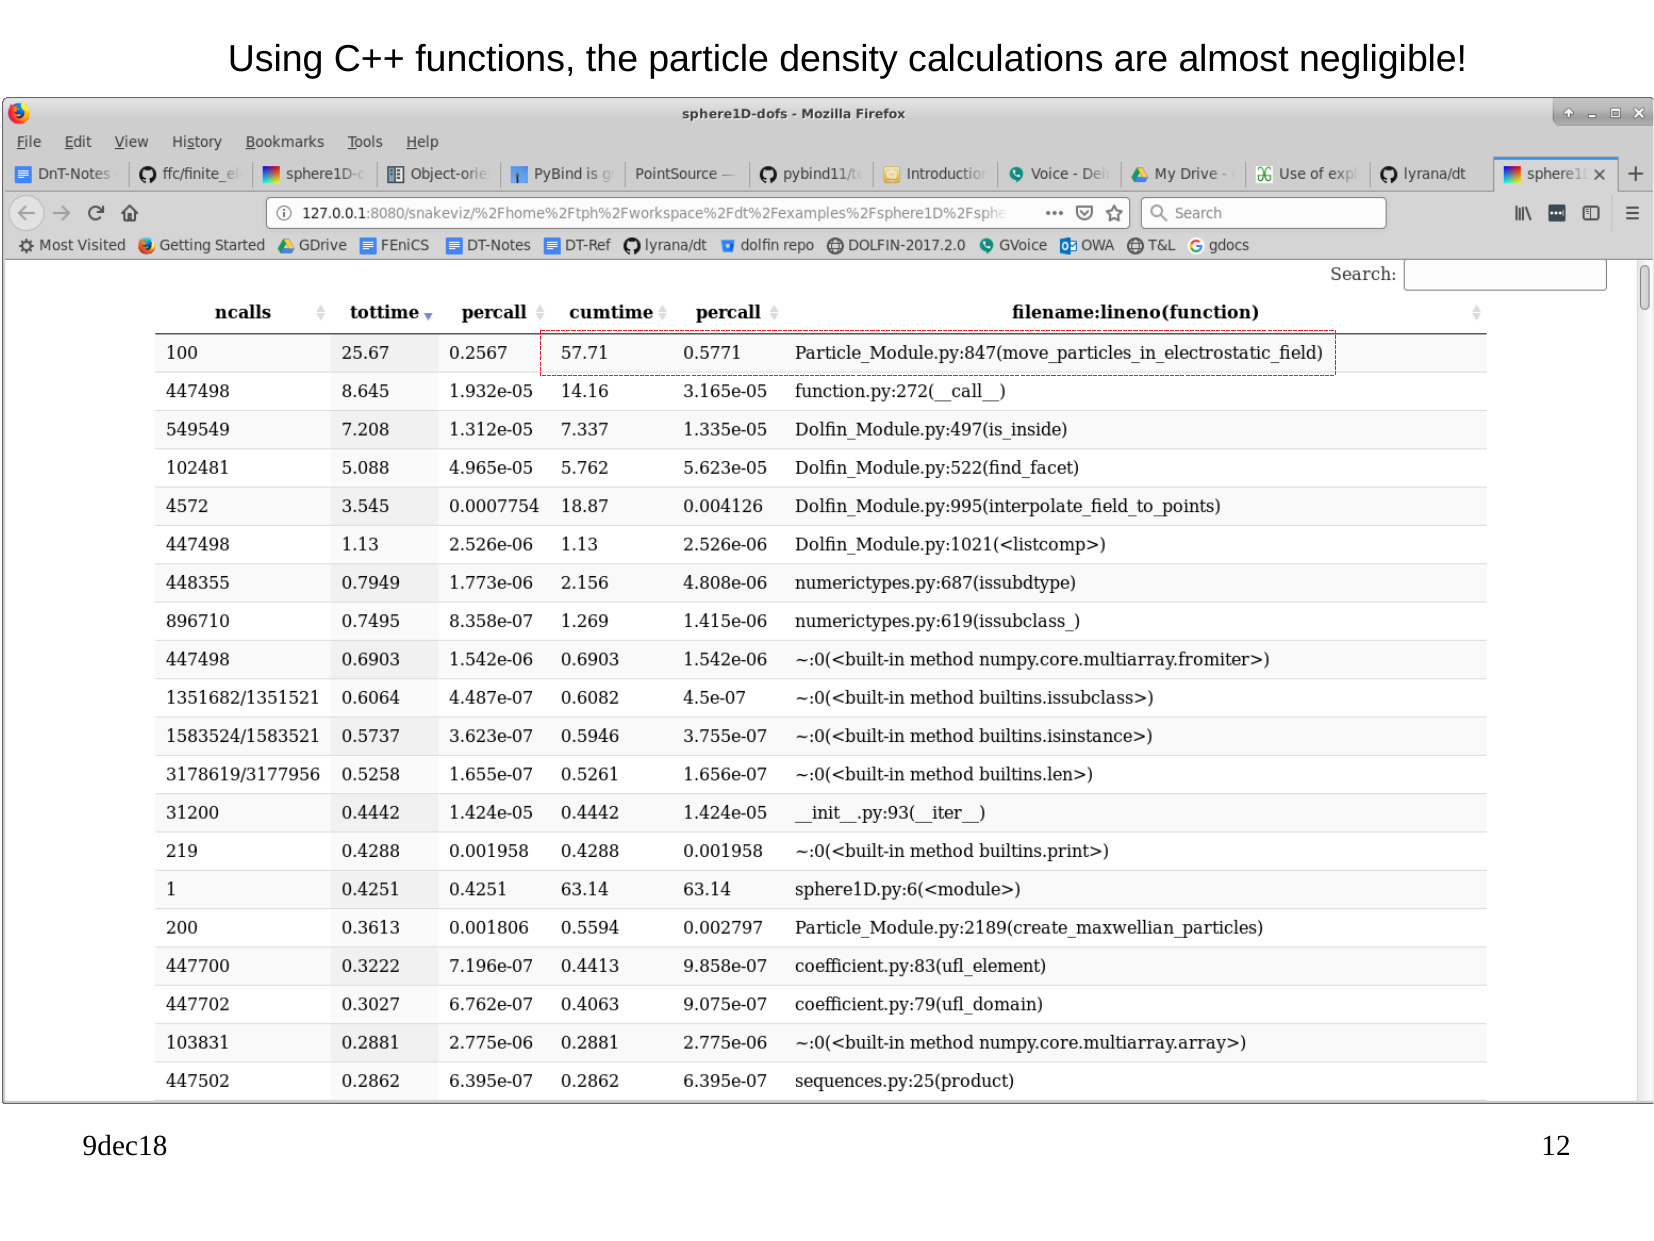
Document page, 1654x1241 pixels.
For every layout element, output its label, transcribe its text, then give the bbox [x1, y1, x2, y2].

text_box Using C++ functions, the particle density calculations are almost negligible! [213, 30, 1483, 87]
picture [2, 97, 1654, 1104]
